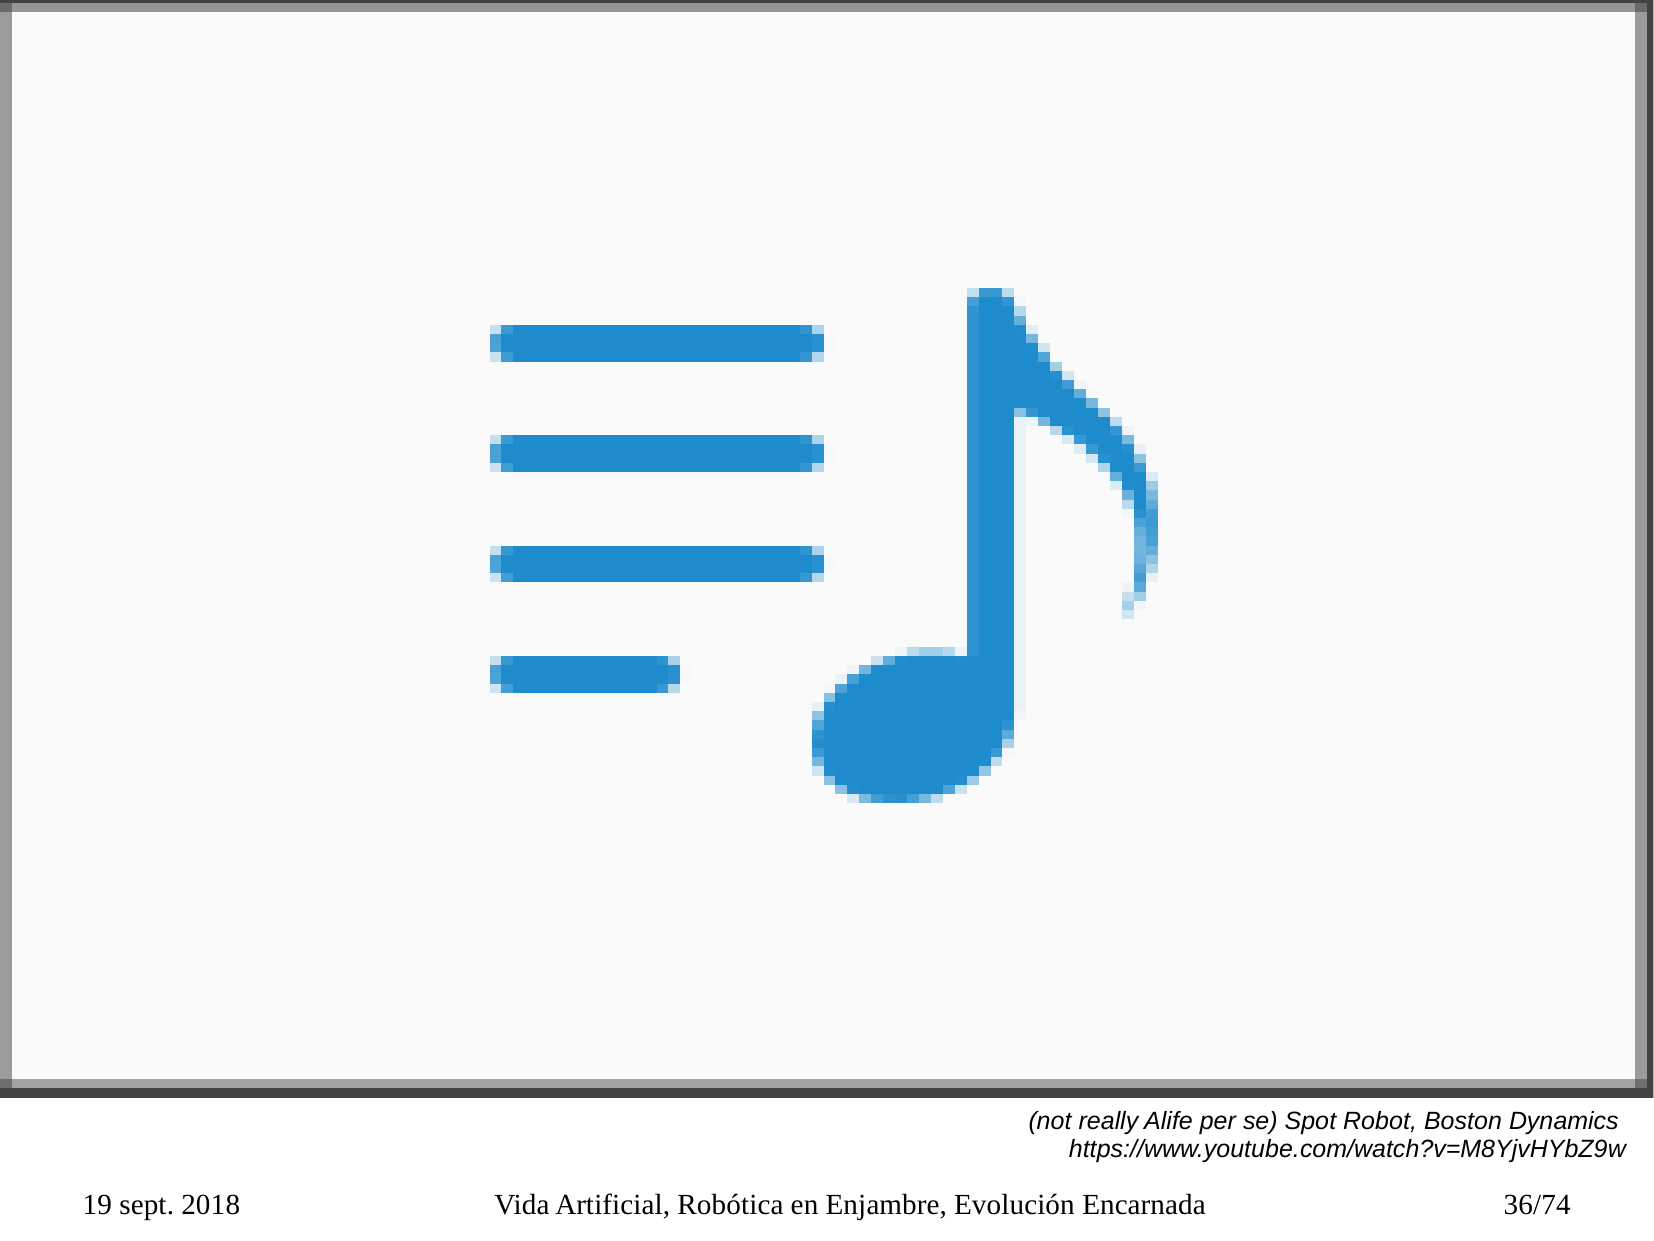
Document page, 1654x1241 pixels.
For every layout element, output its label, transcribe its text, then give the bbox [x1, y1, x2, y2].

text_box (not really Alife per se) Spot Robot, Boston Dynamics https://www.youtube.com/watch?v=M8YjvHYbZ9w [177, 1099, 1642, 1171]
text_box [0, 0, 1654, 1099]
